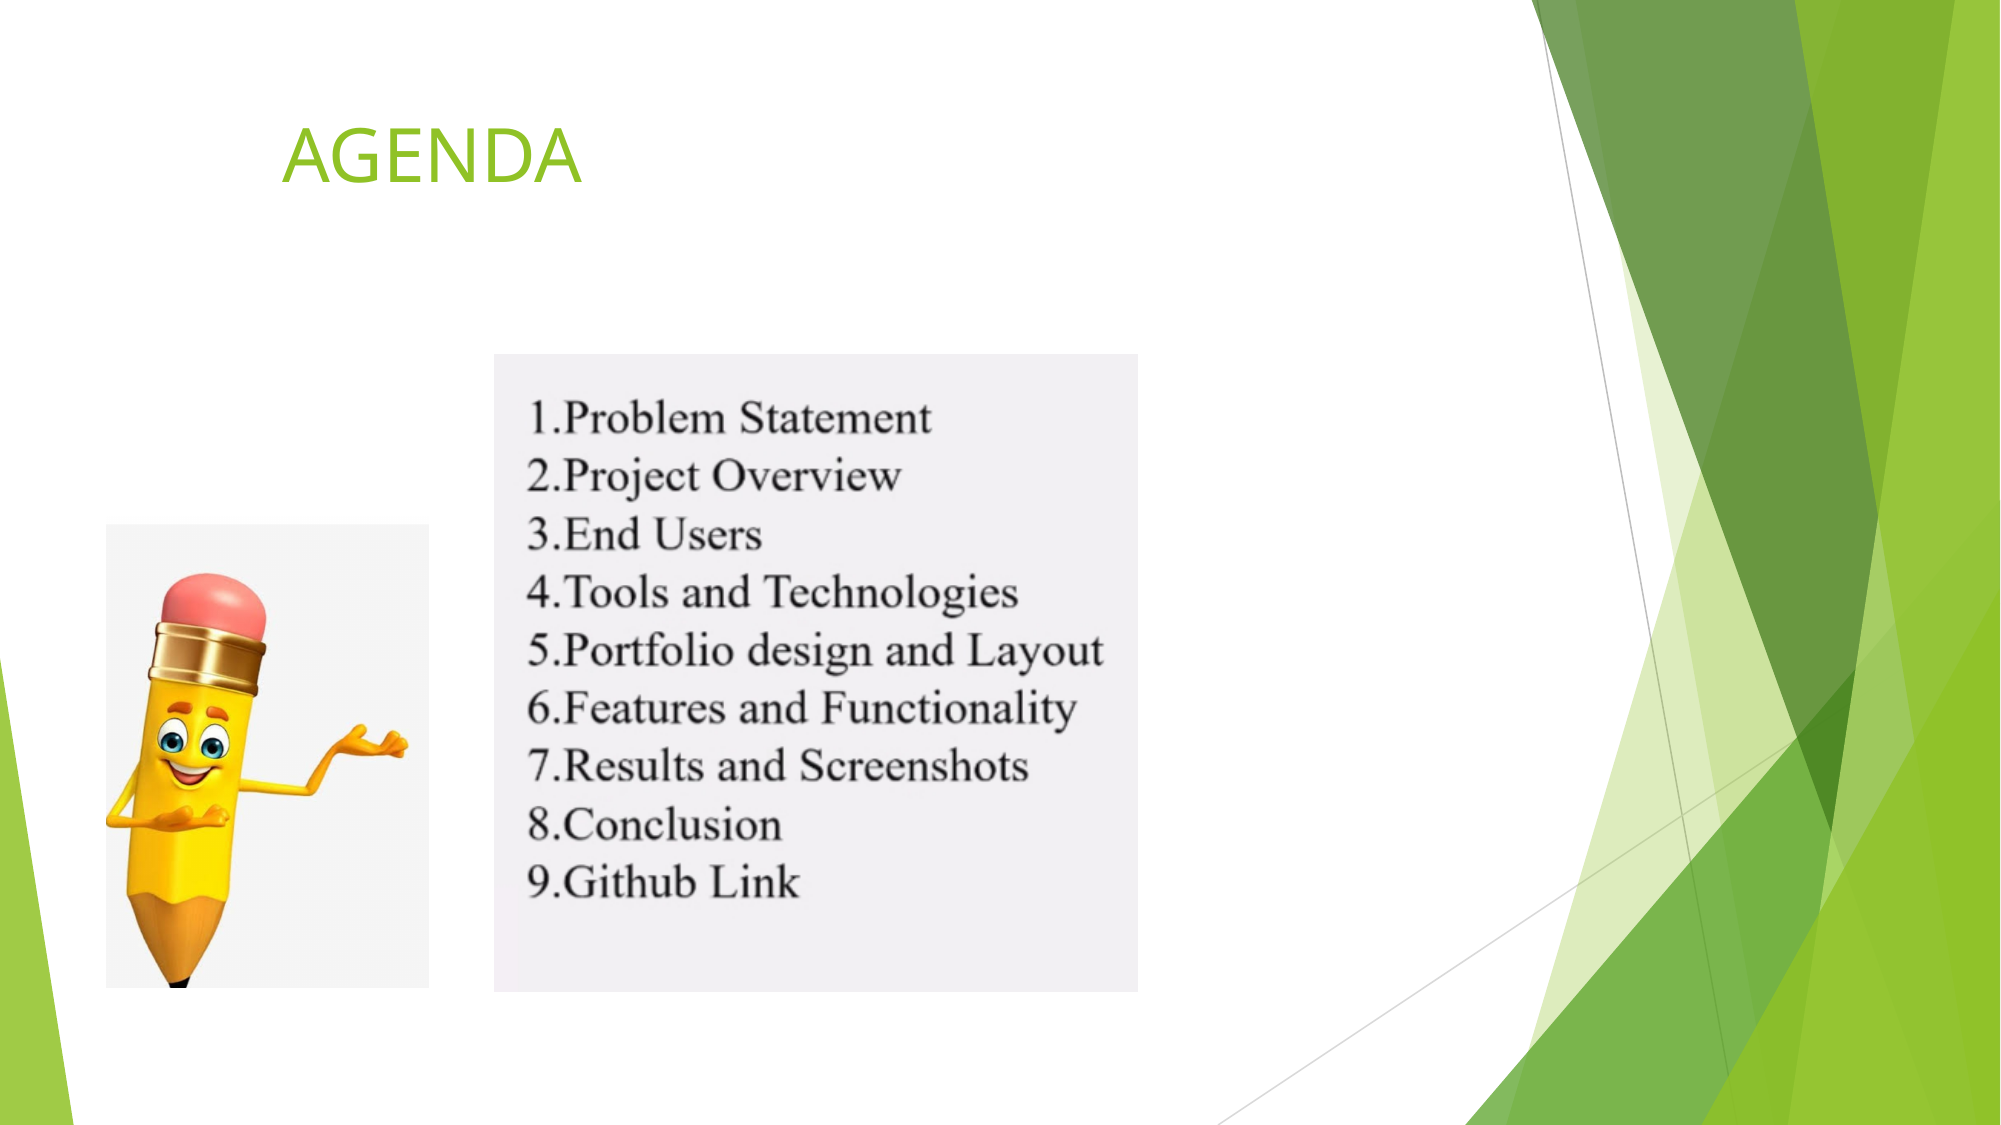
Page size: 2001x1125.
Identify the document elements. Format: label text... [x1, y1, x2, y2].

title AGENDA [111, 99, 1522, 317]
picture [494, 354, 1138, 992]
picture [106, 516, 429, 988]
